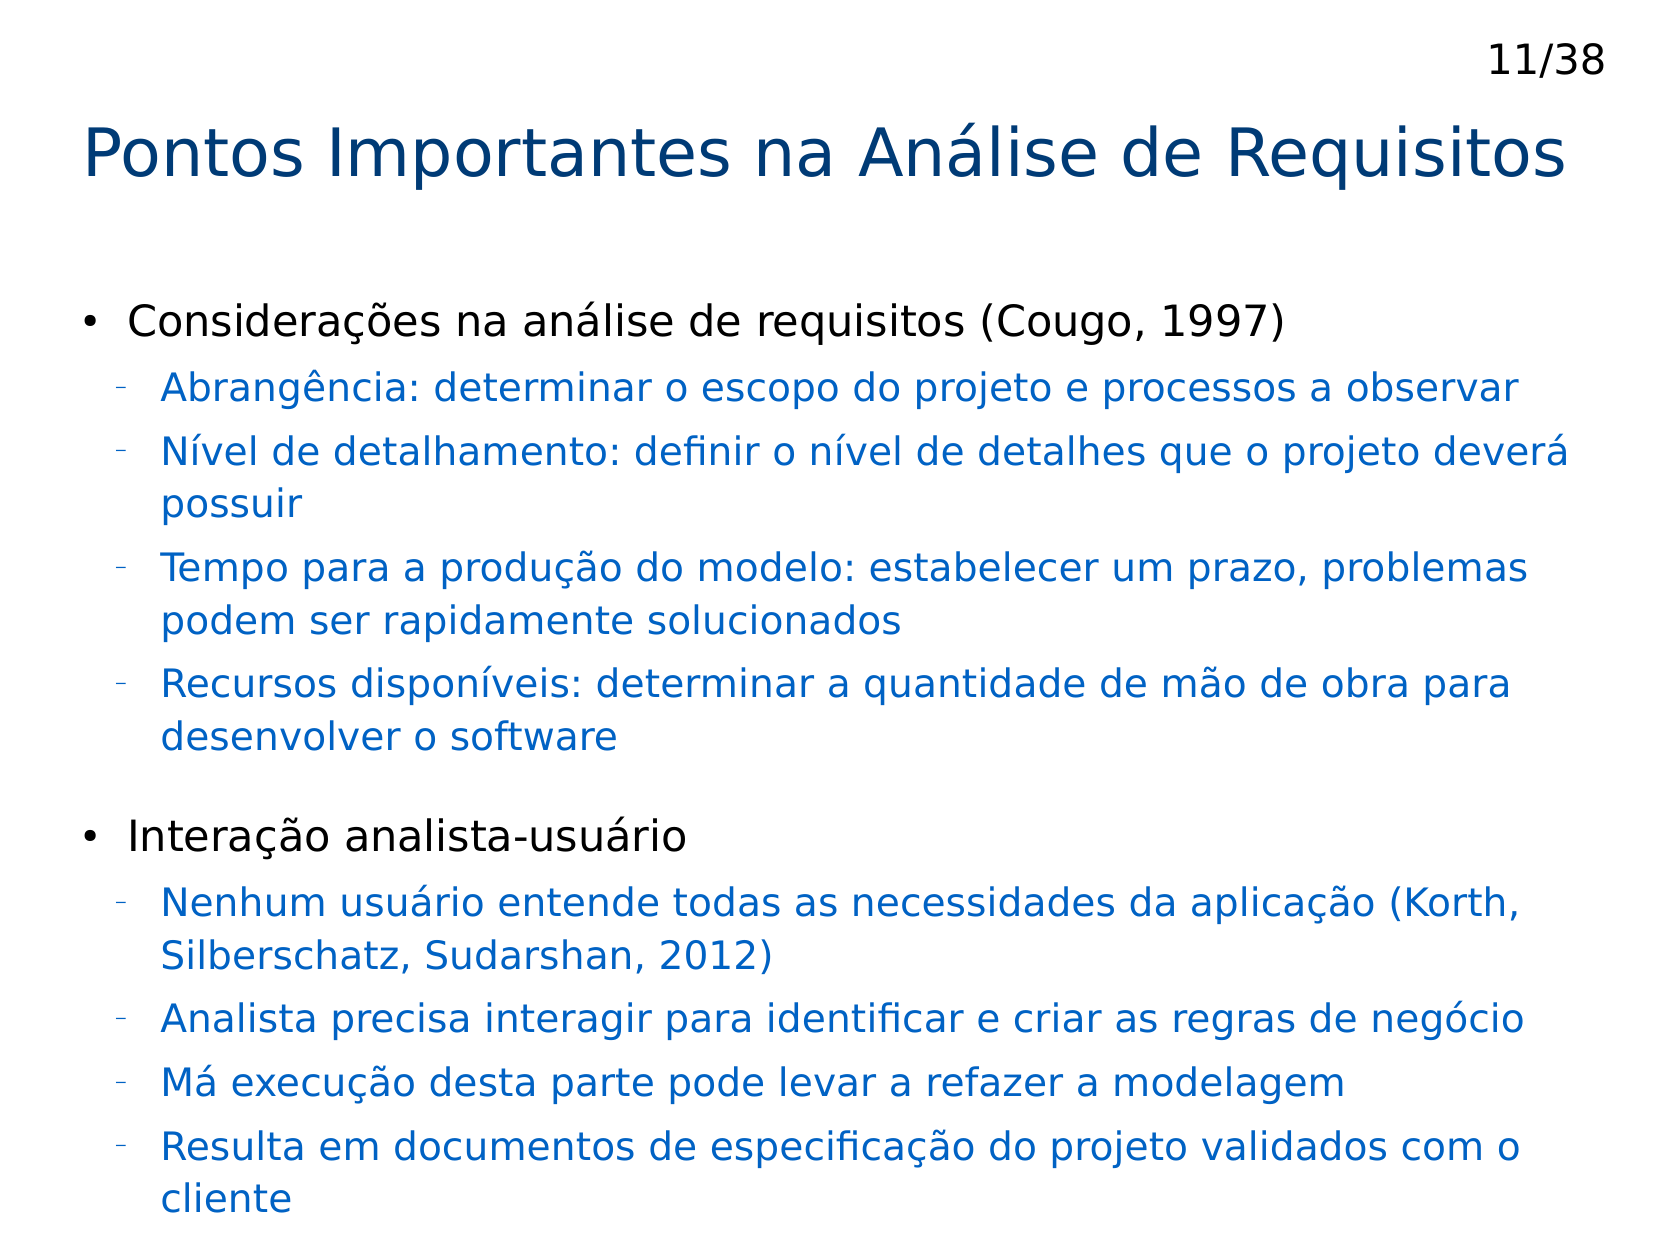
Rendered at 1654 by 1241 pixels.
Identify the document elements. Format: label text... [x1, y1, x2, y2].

list Considerações na análise de requisitos (Cougo, 1997) Abrangência: determinar o escopo do projeto e processos a observar Nível de detalhamento: definir o nível de detalhes que o projeto deverá possuir Tempo para a produção do modelo: estabelecer um prazo, problemas podem ser rapidamente solucionados Recursos disponíveis: determinar a quantidade de mão de obra para desenvolver o software Interação analista-usuário Nenhum usuário entende todas as necessidades da aplicação (Korth, Silberschatz, Sudarshan, 2012) Analista precisa interagir para identificar e criar as regras de negócio Má execução desta parte pode levar a refazer a modelagem Resulta em documentos de especificação do projeto validados com o cliente [82, 289, 1638, 1231]
title Pontos Importantes na Análise de Requisitos [82, 82, 1571, 224]
